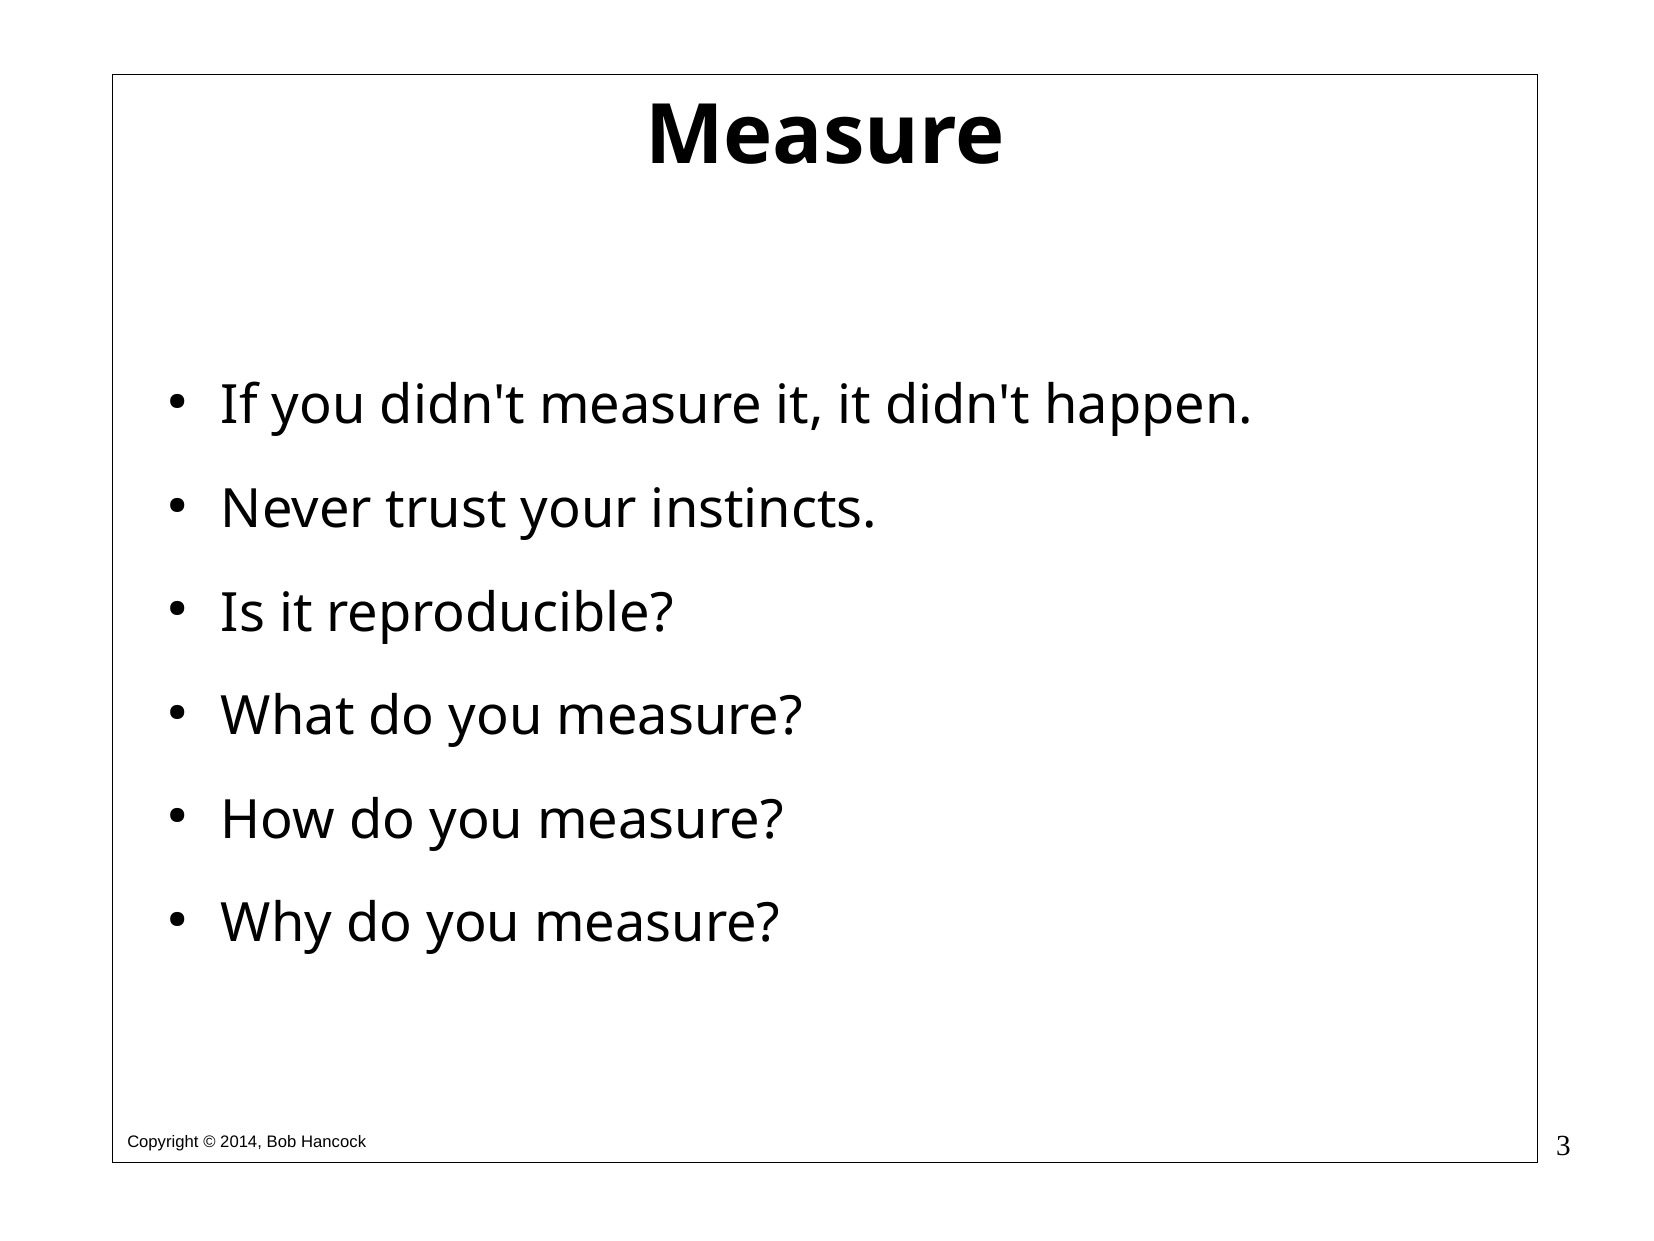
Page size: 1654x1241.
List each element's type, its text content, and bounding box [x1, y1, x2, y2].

list If you didn't measure it, it didn't happen. Never trust your instincts. Is it reproducible? What do you measure? How do you measure? Why do you measure? [150, 262, 1501, 1126]
title Measure [112, 75, 1538, 188]
text_box Copyright © 2014, Bob Hancock [112, 1125, 382, 1159]
